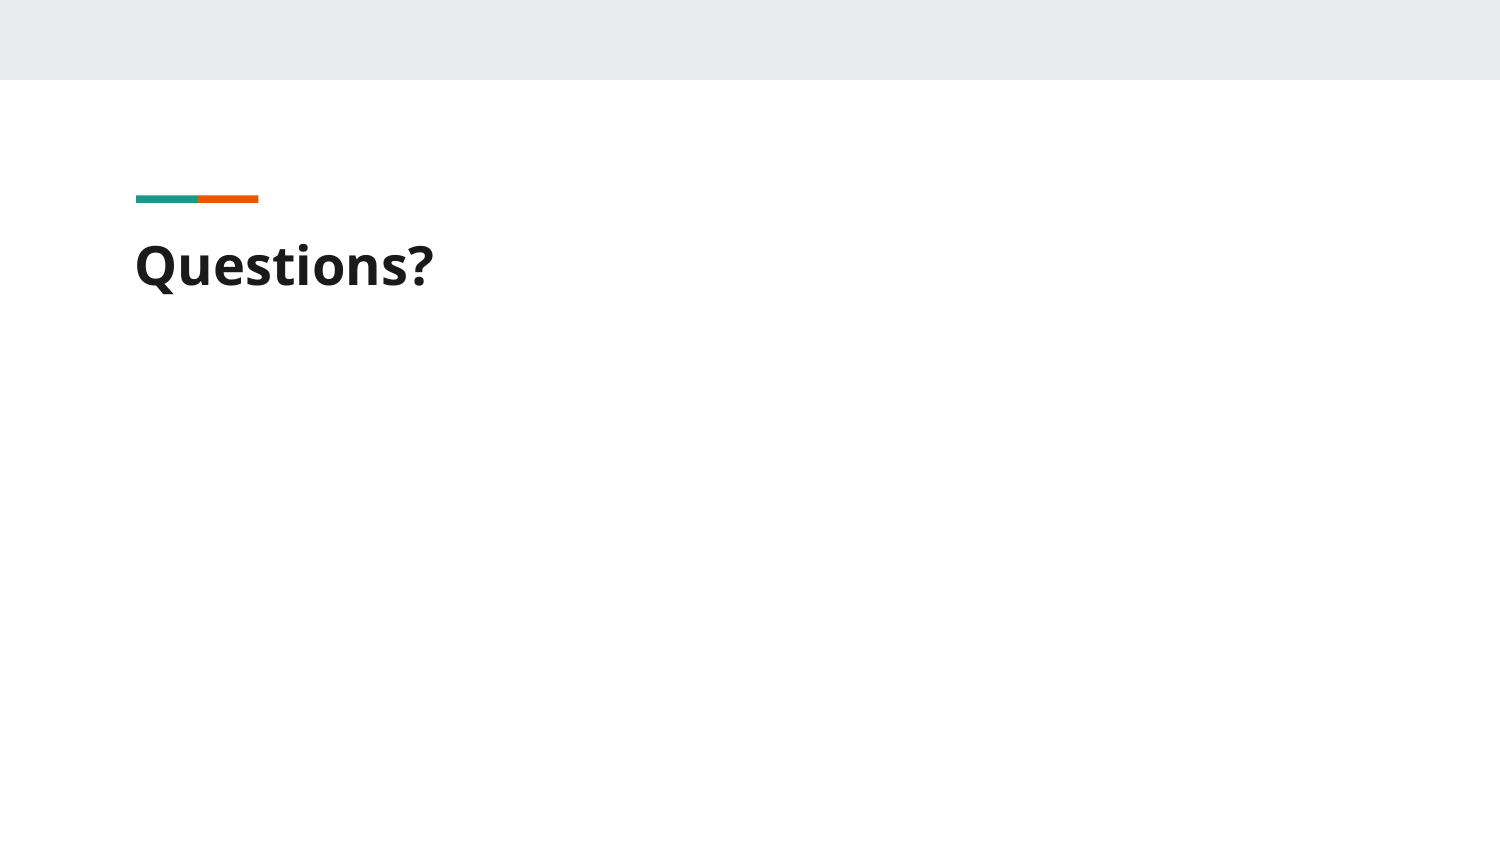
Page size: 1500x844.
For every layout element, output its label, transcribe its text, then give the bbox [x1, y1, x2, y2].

title Questions? [119, 216, 1381, 305]
